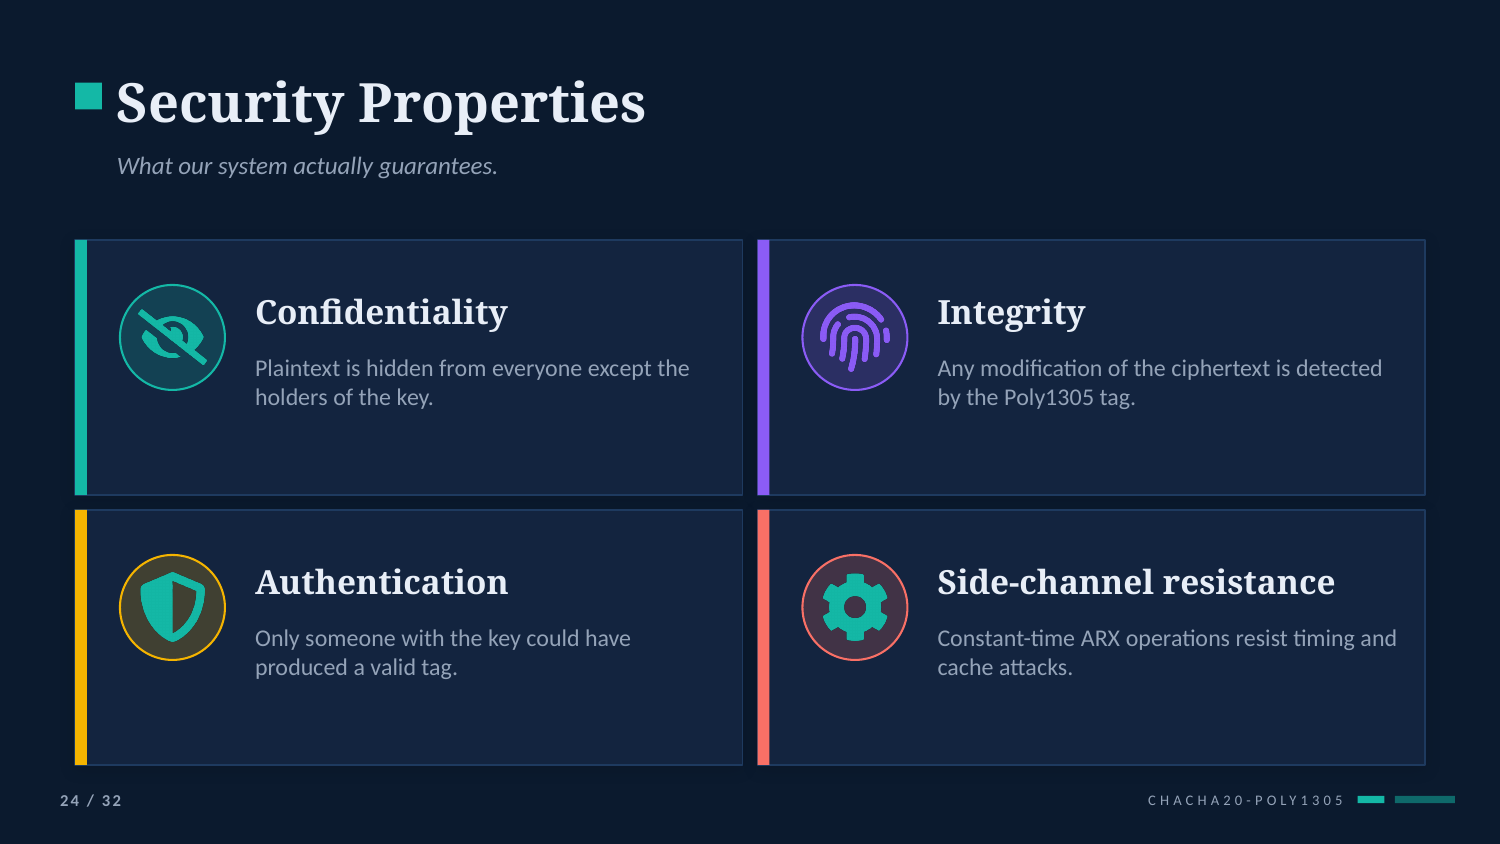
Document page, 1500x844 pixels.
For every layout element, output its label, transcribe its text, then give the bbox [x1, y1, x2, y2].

text_box [757, 239, 1425, 495]
text_box Confidentiality [254, 277, 720, 345]
text_box [75, 509, 743, 765]
text_box Integrity [937, 277, 1403, 345]
picture [138, 302, 207, 372]
picture [820, 302, 890, 372]
text_box Any modification of the ciphertext is detected by the Poly1305 tag. [937, 352, 1403, 480]
text_box Plaintext is hidden from everyone except the holders of the key. [254, 352, 720, 480]
text_box What our system actually guarantees. [116, 142, 1392, 188]
text_box [1394, 795, 1455, 804]
picture [820, 572, 890, 642]
text_box [75, 239, 743, 495]
picture [138, 572, 207, 642]
text_box Security Properties [116, 60, 1392, 142]
text_box [75, 82, 102, 110]
text_box CHACHA20-POLY1305 [1050, 780, 1343, 819]
text_box 24 / 32 [59, 780, 210, 819]
text_box [757, 509, 1425, 765]
text_box Authentication [254, 547, 720, 615]
text_box [1357, 795, 1385, 804]
text_box Only someone with the key could have produced a valid tag. [254, 622, 720, 750]
text_box Side-channel resistance [937, 547, 1403, 615]
text_box Constant-time ARX operations resist timing and cache attacks. [937, 622, 1403, 750]
